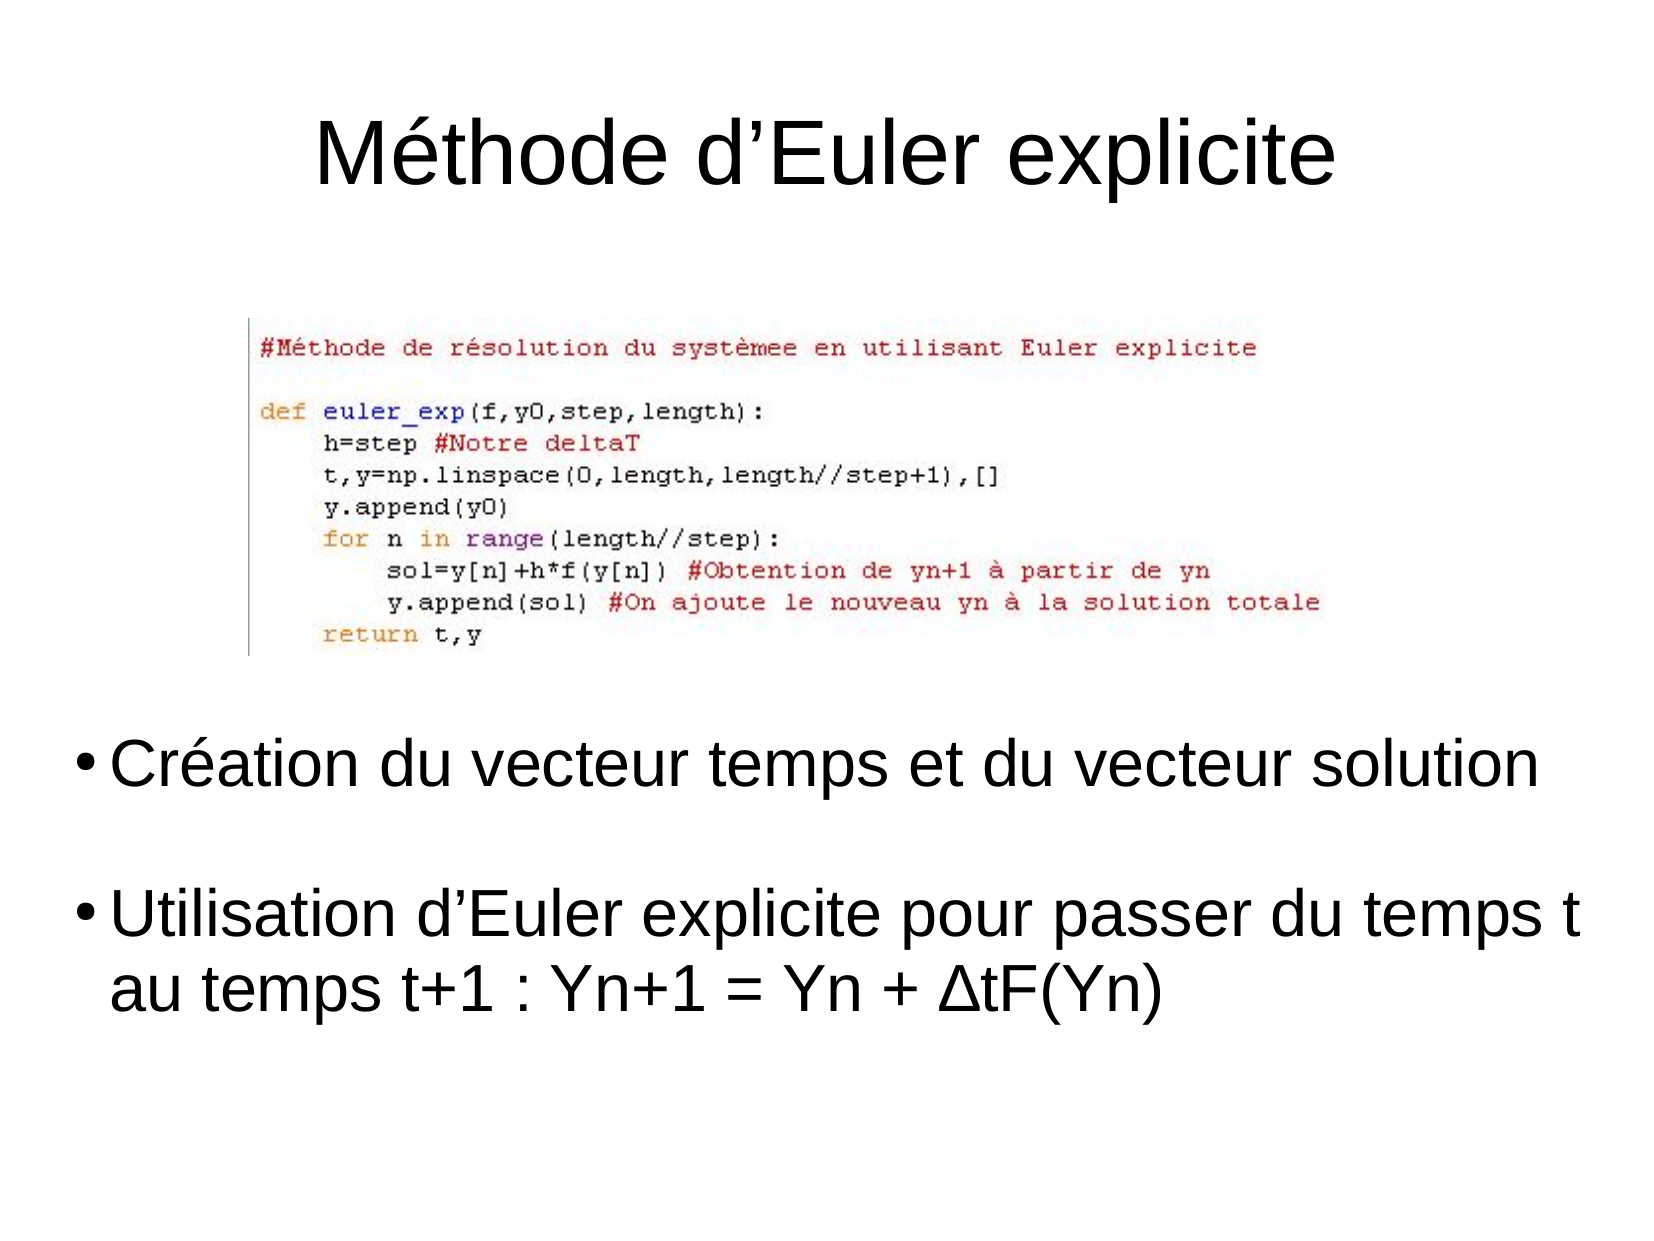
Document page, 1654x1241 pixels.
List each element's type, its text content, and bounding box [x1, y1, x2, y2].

title Méthode d’Euler explicite [82, 49, 1571, 257]
picture [248, 318, 1337, 656]
list [82, 290, 1571, 718]
text_box Création du vecteur temps et du vecteur solution Utilisation d’Euler explicite pour passer du temps t au temps t+1 : Yn+1 = Yn + ∆tF(Yn) [59, 718, 1630, 1205]
